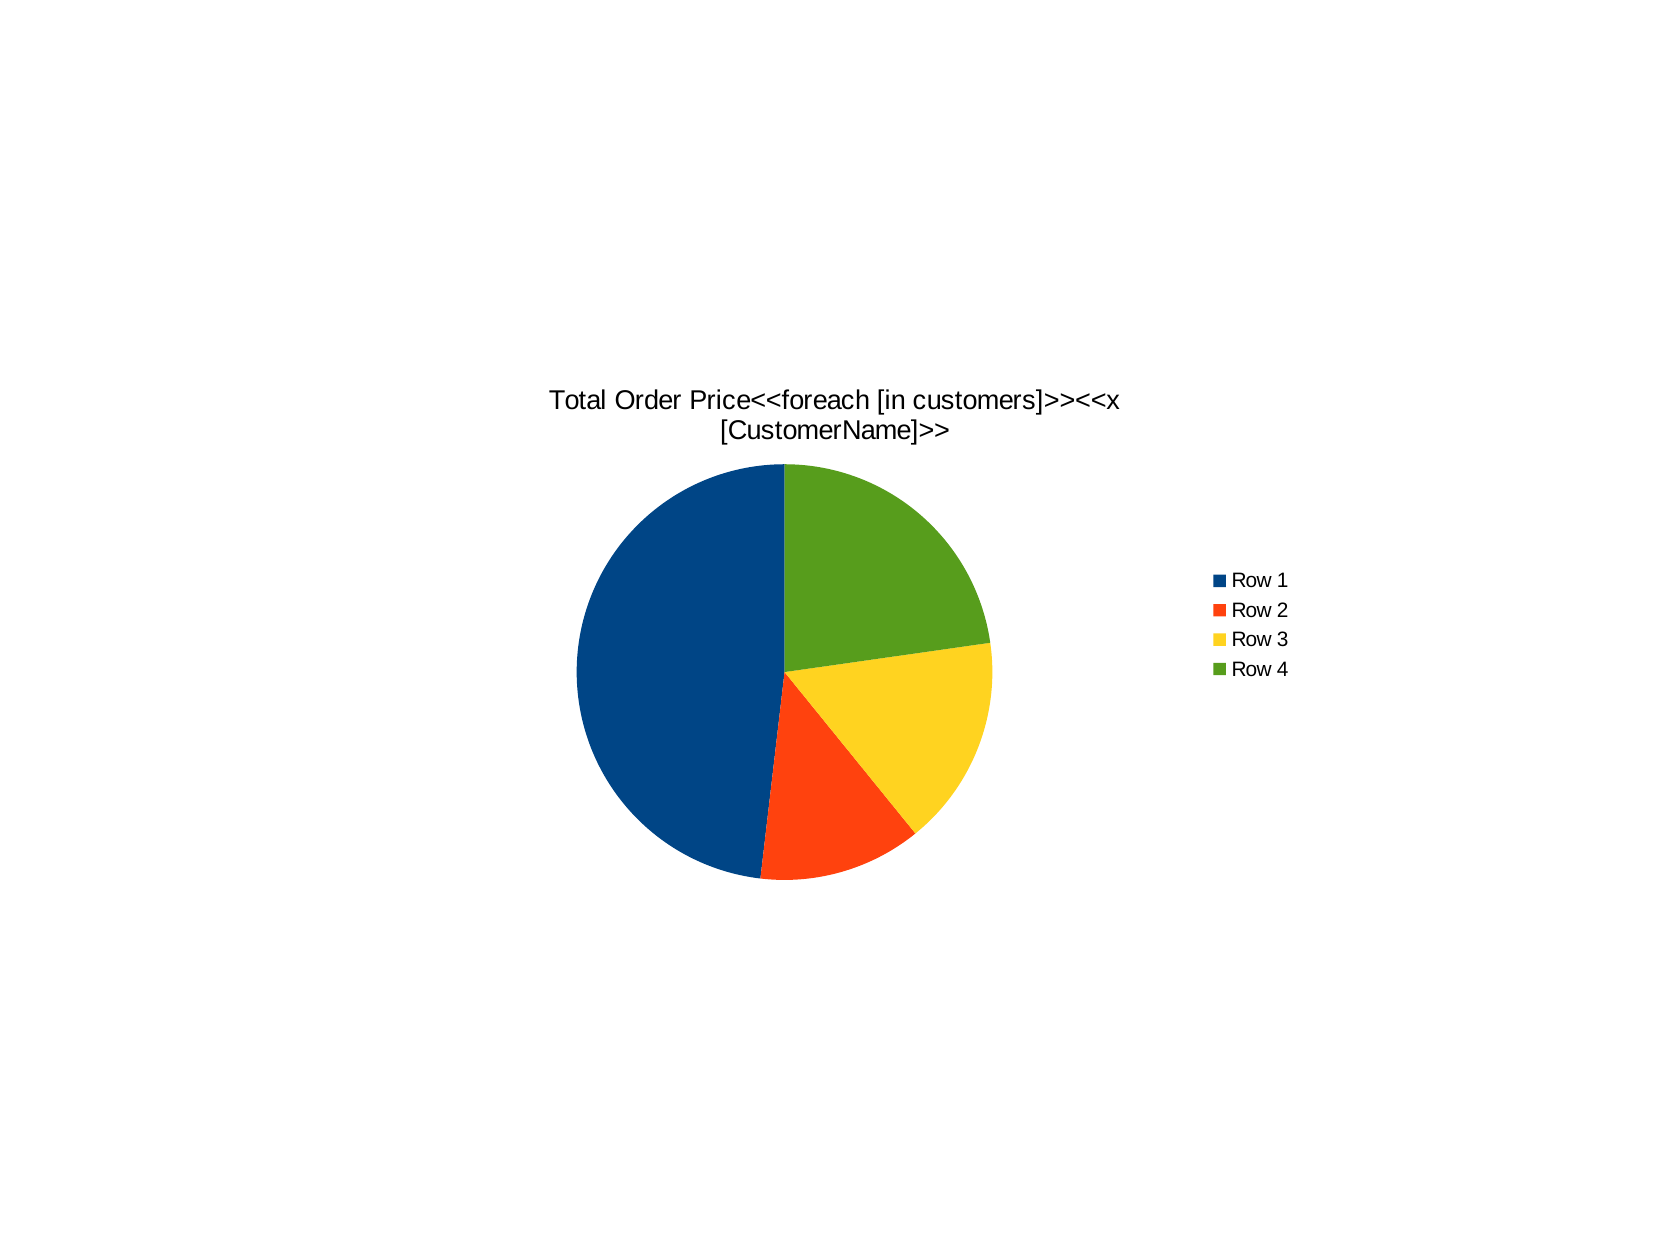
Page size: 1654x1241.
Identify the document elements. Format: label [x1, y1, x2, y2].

chart [362, 359, 1308, 891]
